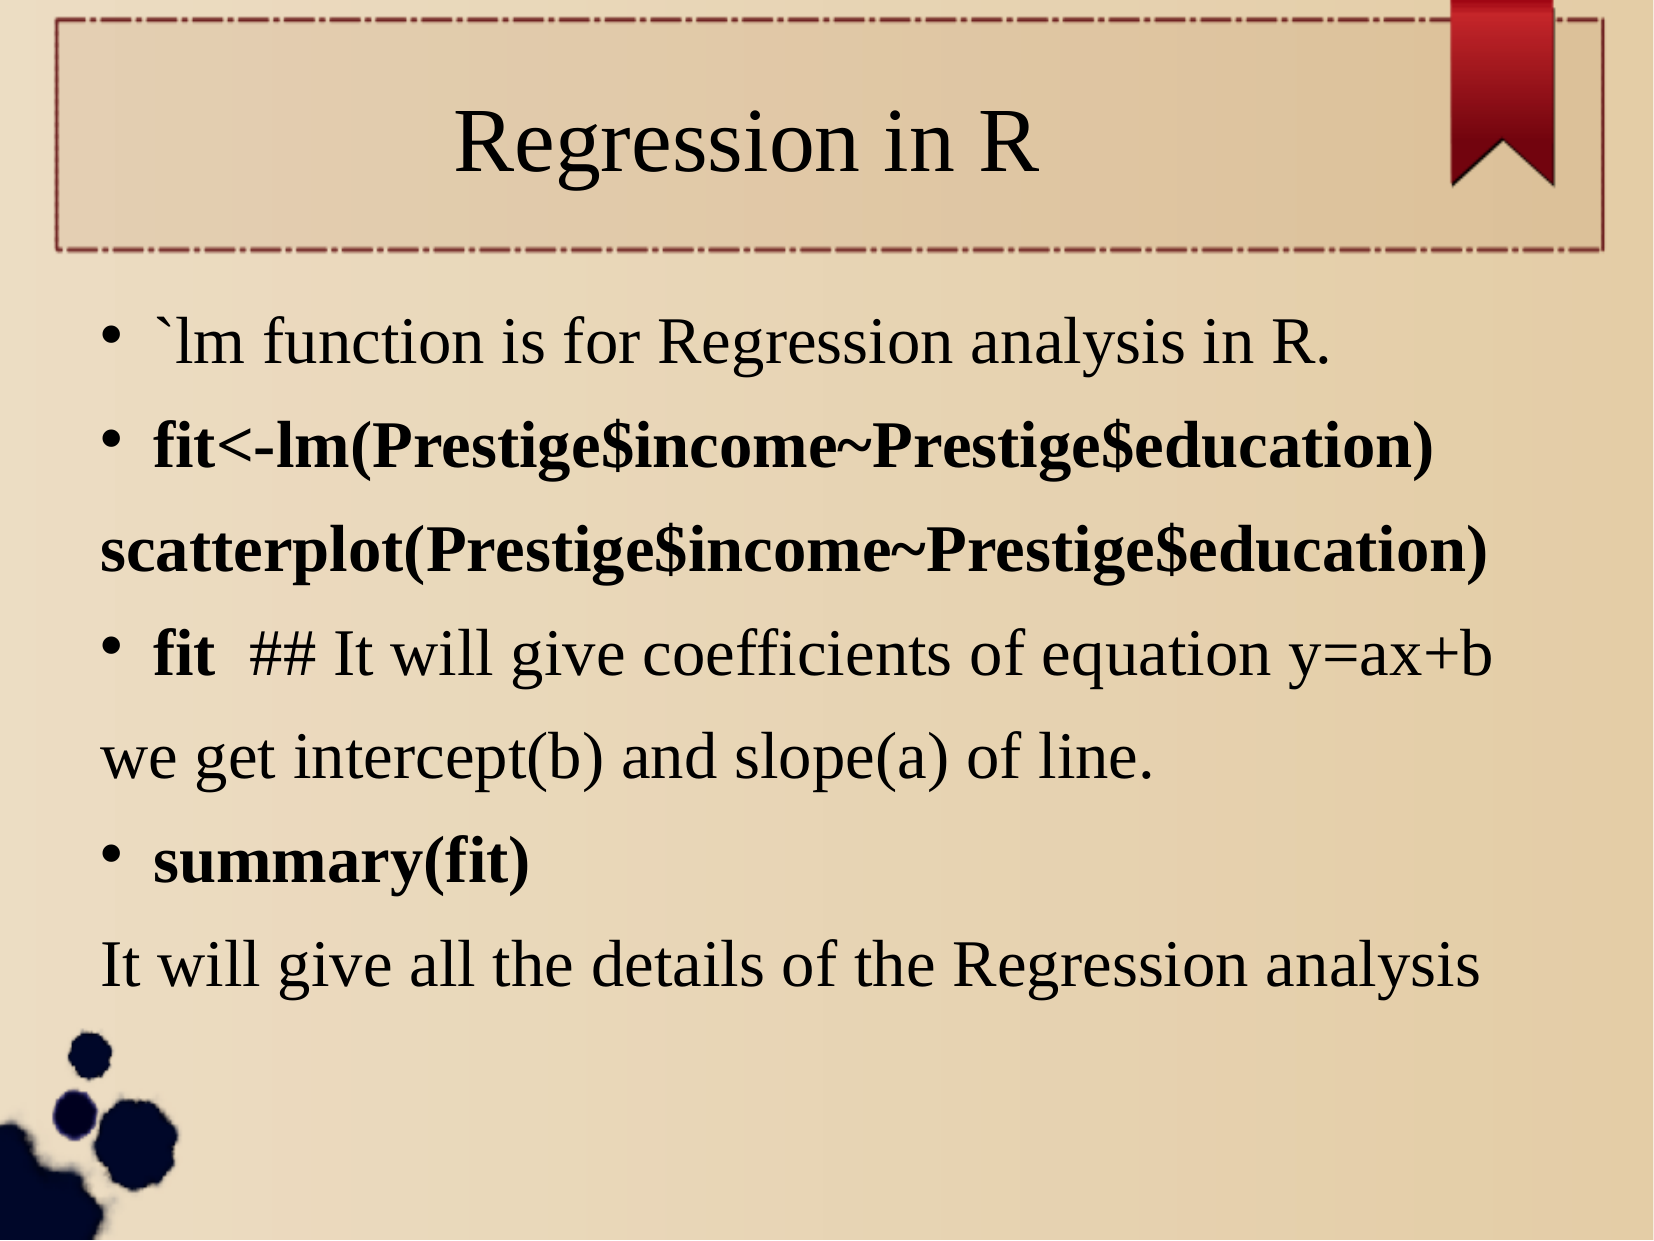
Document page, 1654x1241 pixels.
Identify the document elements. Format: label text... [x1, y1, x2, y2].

picture [0, 0, 1654, 1240]
list `lm function is for Regression analysis in R. fit<-lm(Prestige$income~Prestige$education) scatterplot(Prestige$income~Prestige$education) fit ## It will give coefficients of equation y=ax+b we get intercept(b) and slope(a) of line. summary(fit) It will give all the details of the Regression analysis [82, 299, 1571, 1019]
title Regression in R [82, 47, 1412, 229]
